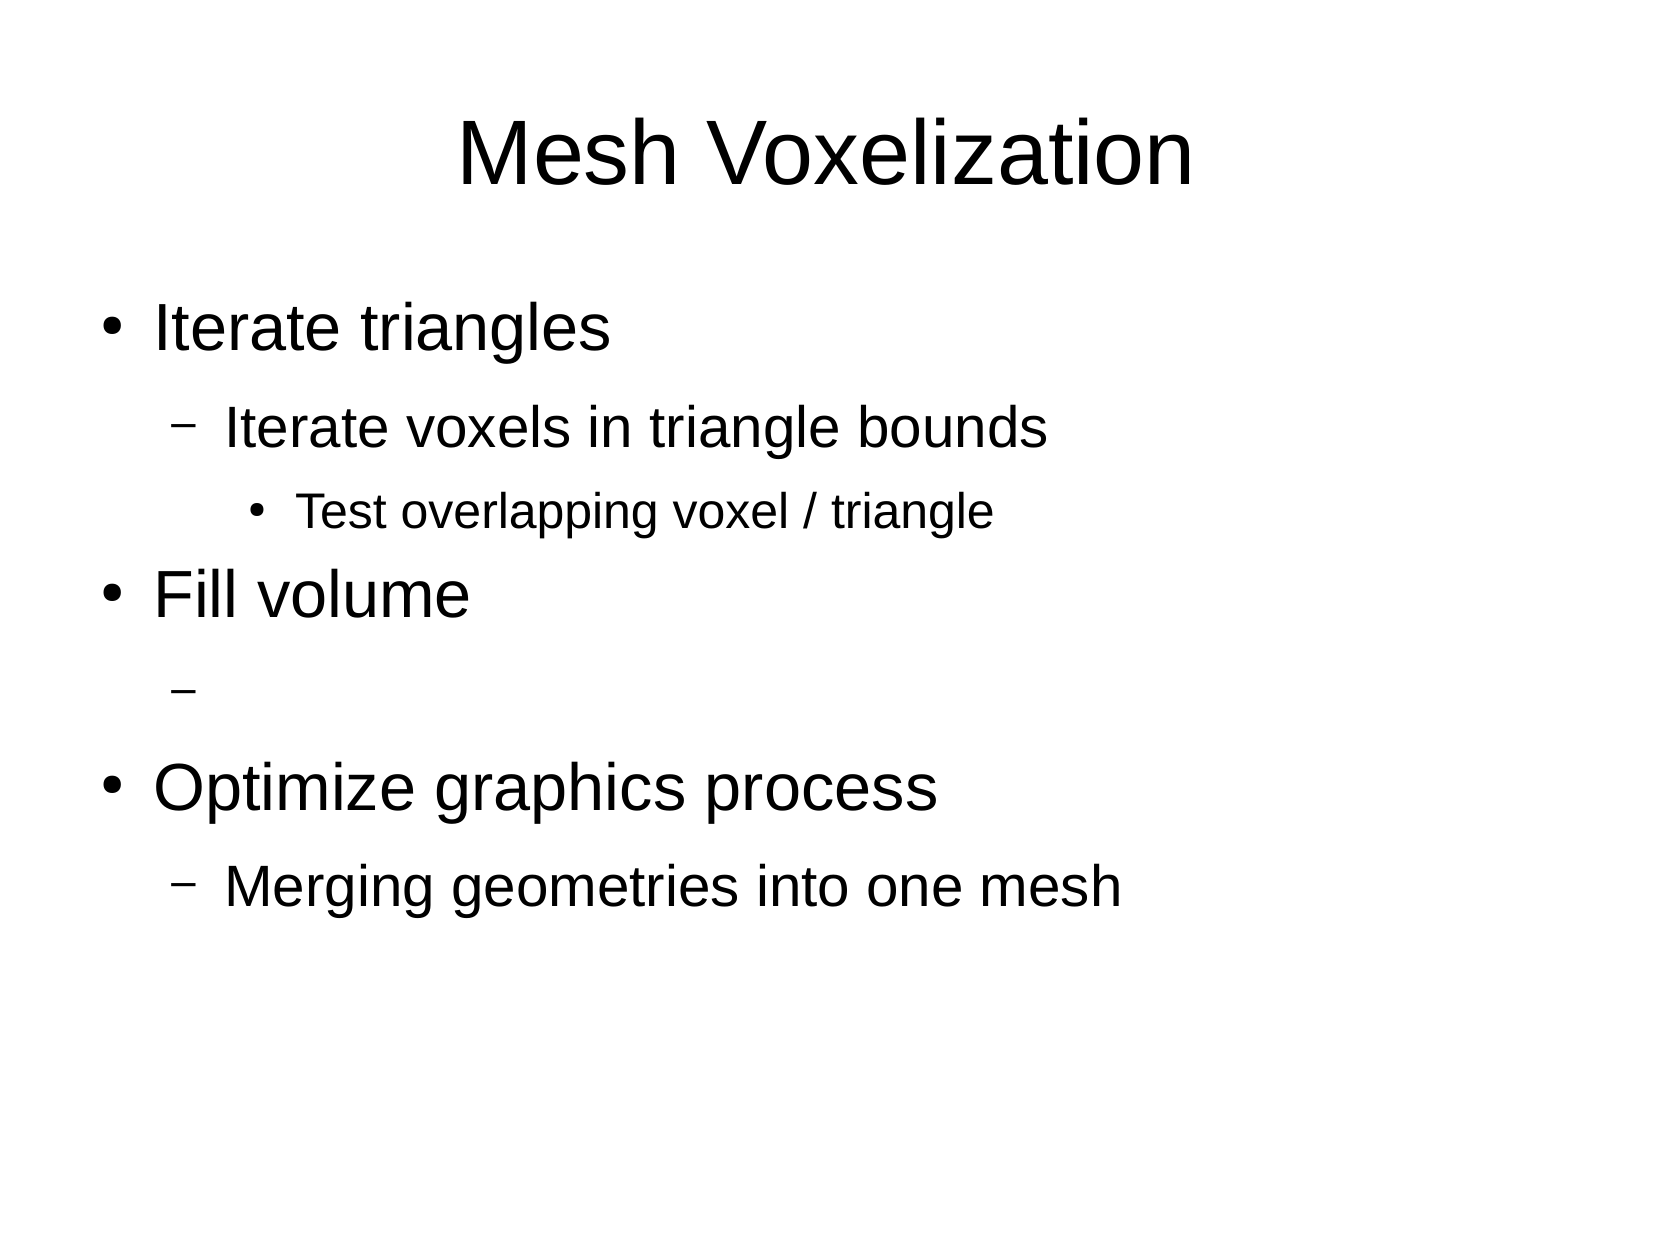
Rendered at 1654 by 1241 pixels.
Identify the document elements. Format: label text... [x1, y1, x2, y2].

title Mesh Voxelization [82, 49, 1571, 257]
list Iterate triangles Iterate voxels in triangle bounds Test overlapping voxel / triangle Fill volume Optimize graphics process Merging geometries into one mesh [82, 290, 1571, 1010]
